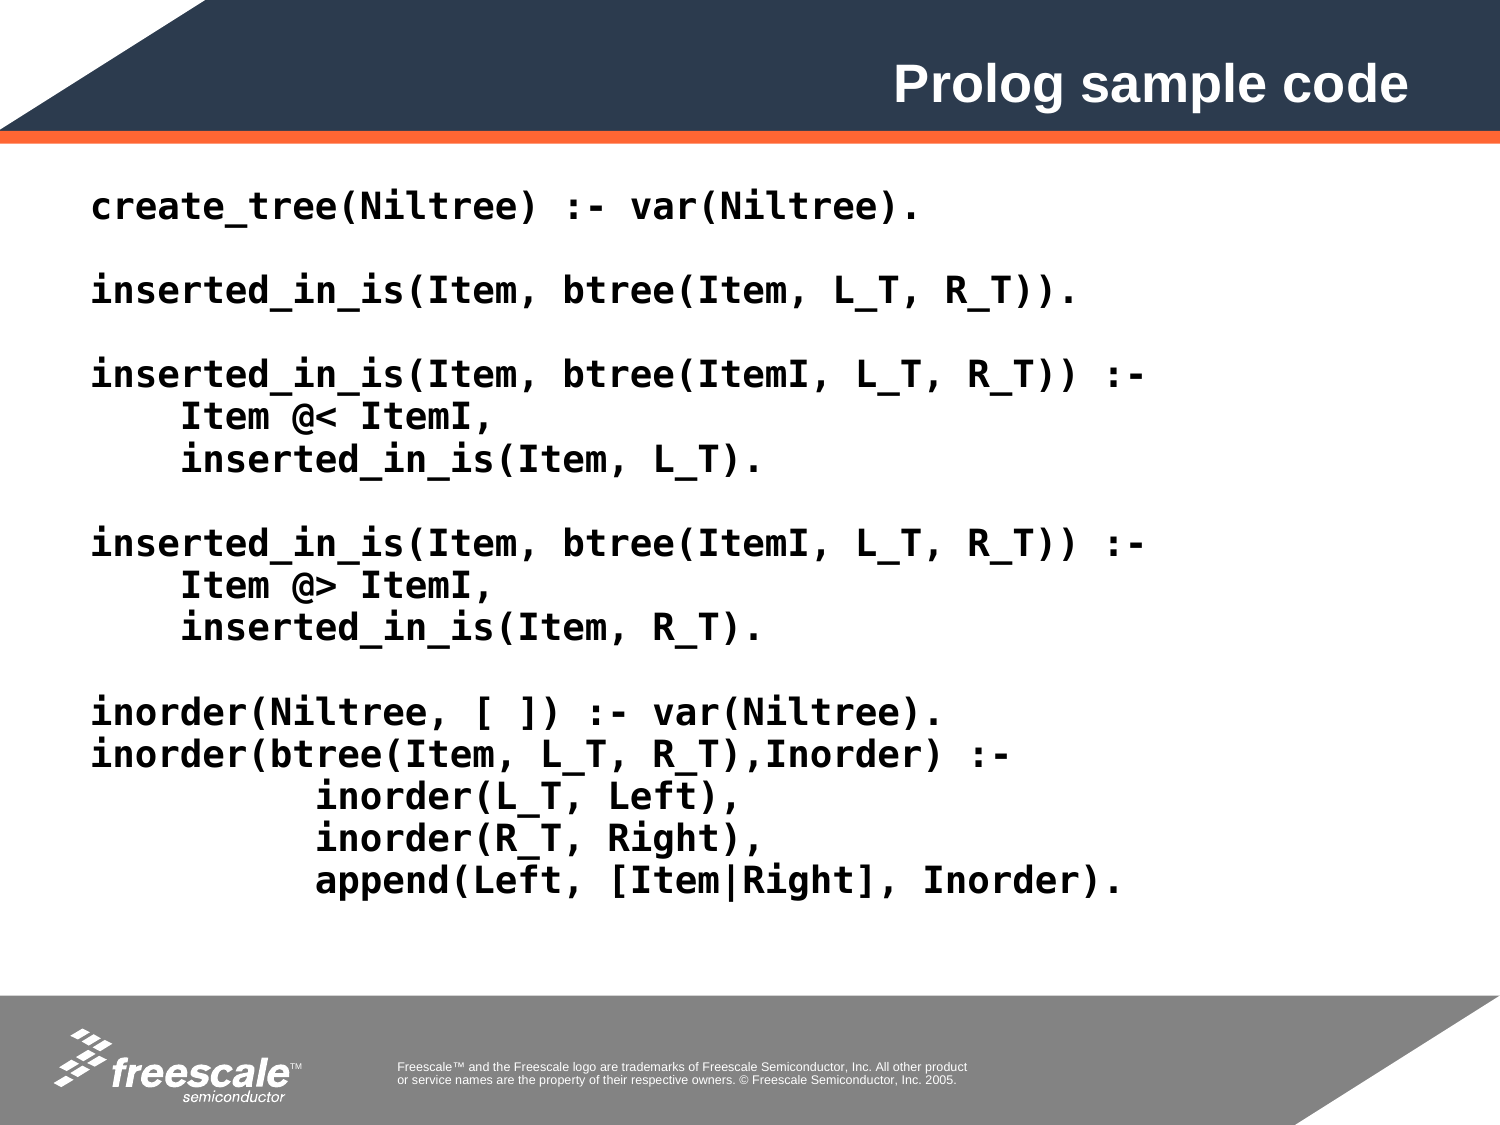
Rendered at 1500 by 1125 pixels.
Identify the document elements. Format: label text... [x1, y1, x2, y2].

title Prolog sample code [75, 27, 1426, 146]
list create_tree(Niltree) :- var(Niltree). inserted_in_is(Item, btree(Item, L_T, R_T)). inserted_in_is(Item, btree(ItemI, L_T, R_T)) :- Item @< ItemI, inserted_in_is(Item, L_T). inserted_in_is(Item, btree(ItemI, L_T, R_T)) :- Item @> ItemI, inserted_in_is(Item, R_T). inorder(Niltree, [ ]) :- var(Niltree). inorder(btree(Item, L_T, R_T),Inorder) :- inorder(L_T, Left), inorder(R_T, Right), append(Left, [Item|Right], Inorder). [75, 177, 1426, 936]
